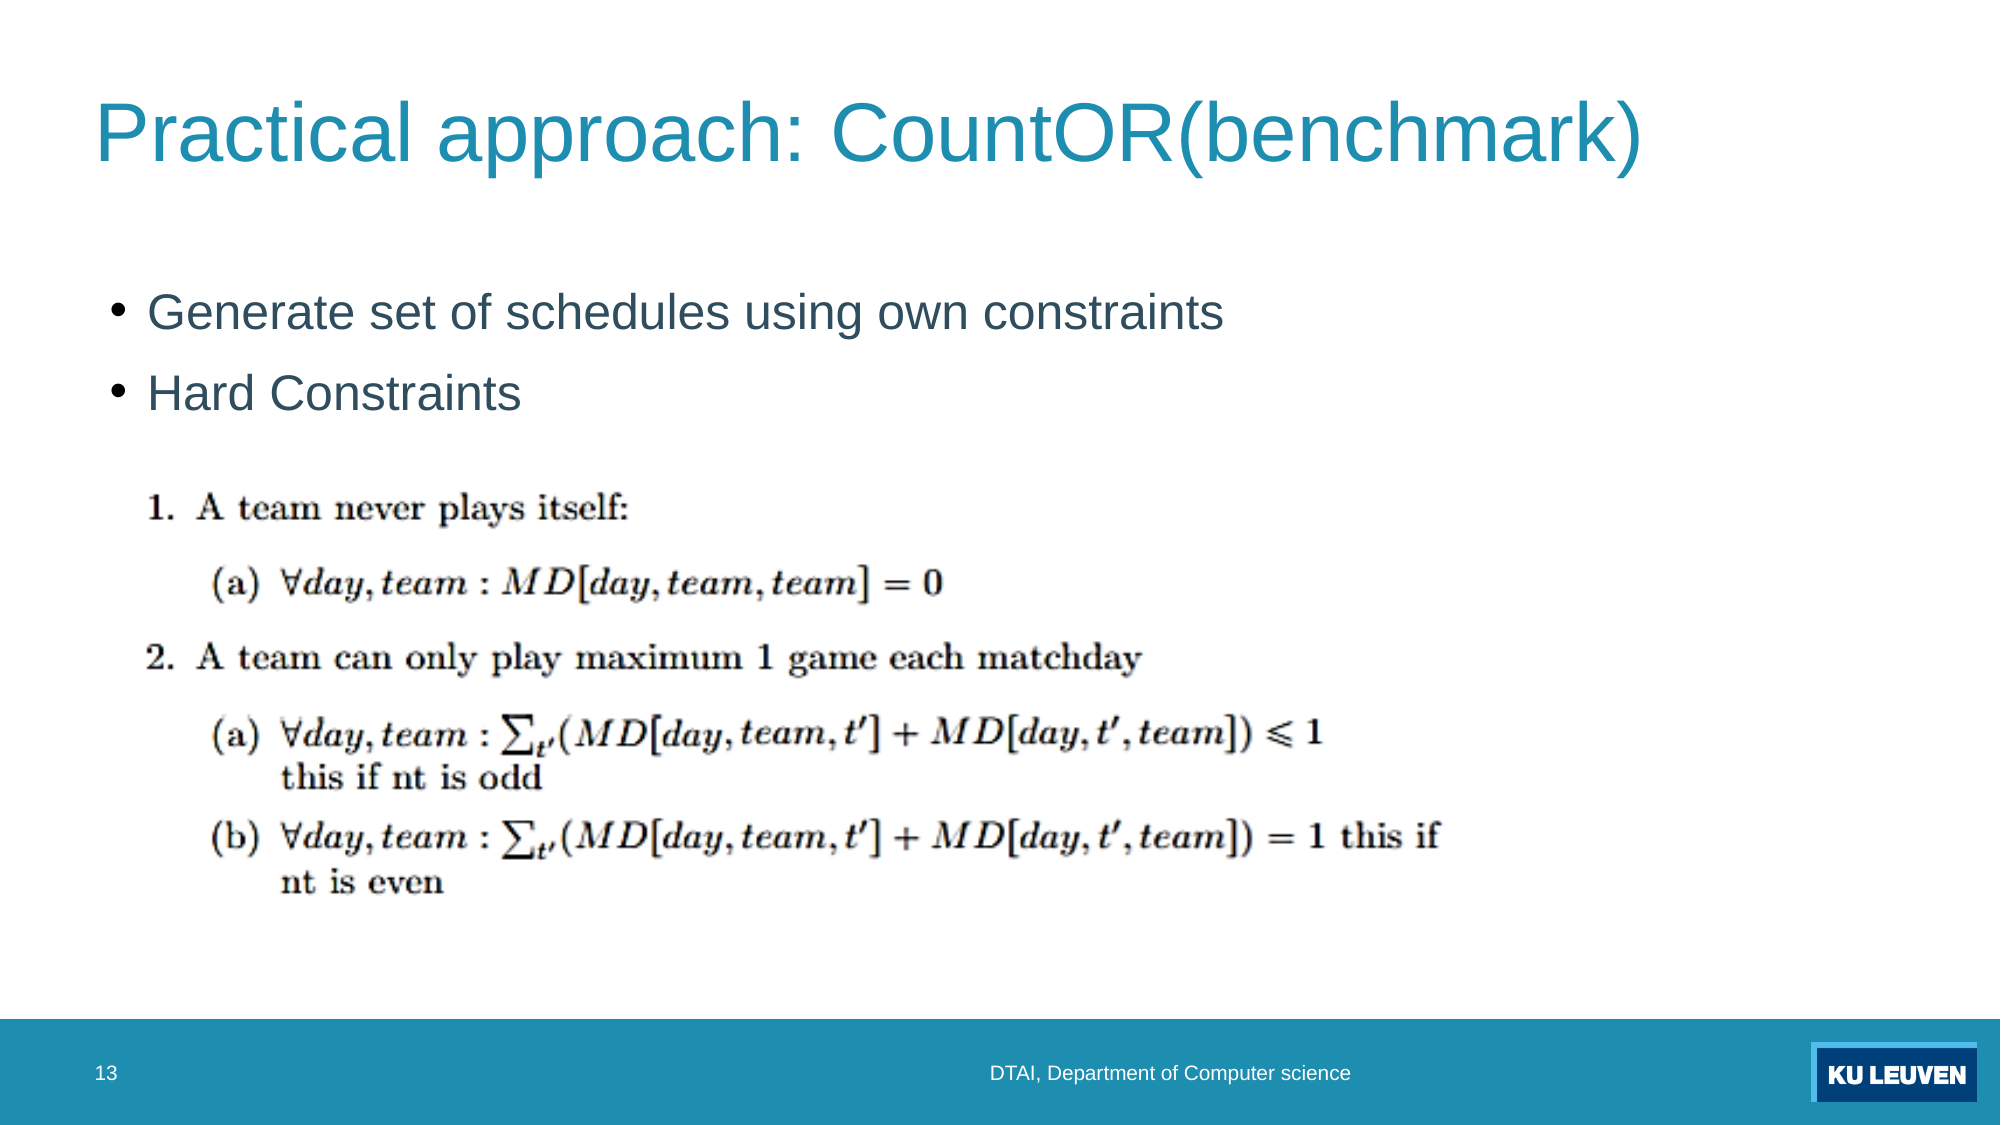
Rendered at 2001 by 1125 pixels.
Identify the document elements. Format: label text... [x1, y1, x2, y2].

picture [94, 477, 1575, 921]
picture [1811, 1042, 1977, 1102]
text_box <number> [94, 1018, 201, 1125]
title Practical approach: CountOR(benchmark) [94, 33, 1906, 223]
list Generate set of schedules using own constraints Hard Constraints [94, 271, 1906, 1004]
text_box DTAI, Department of Computer science [989, 1018, 1809, 1125]
